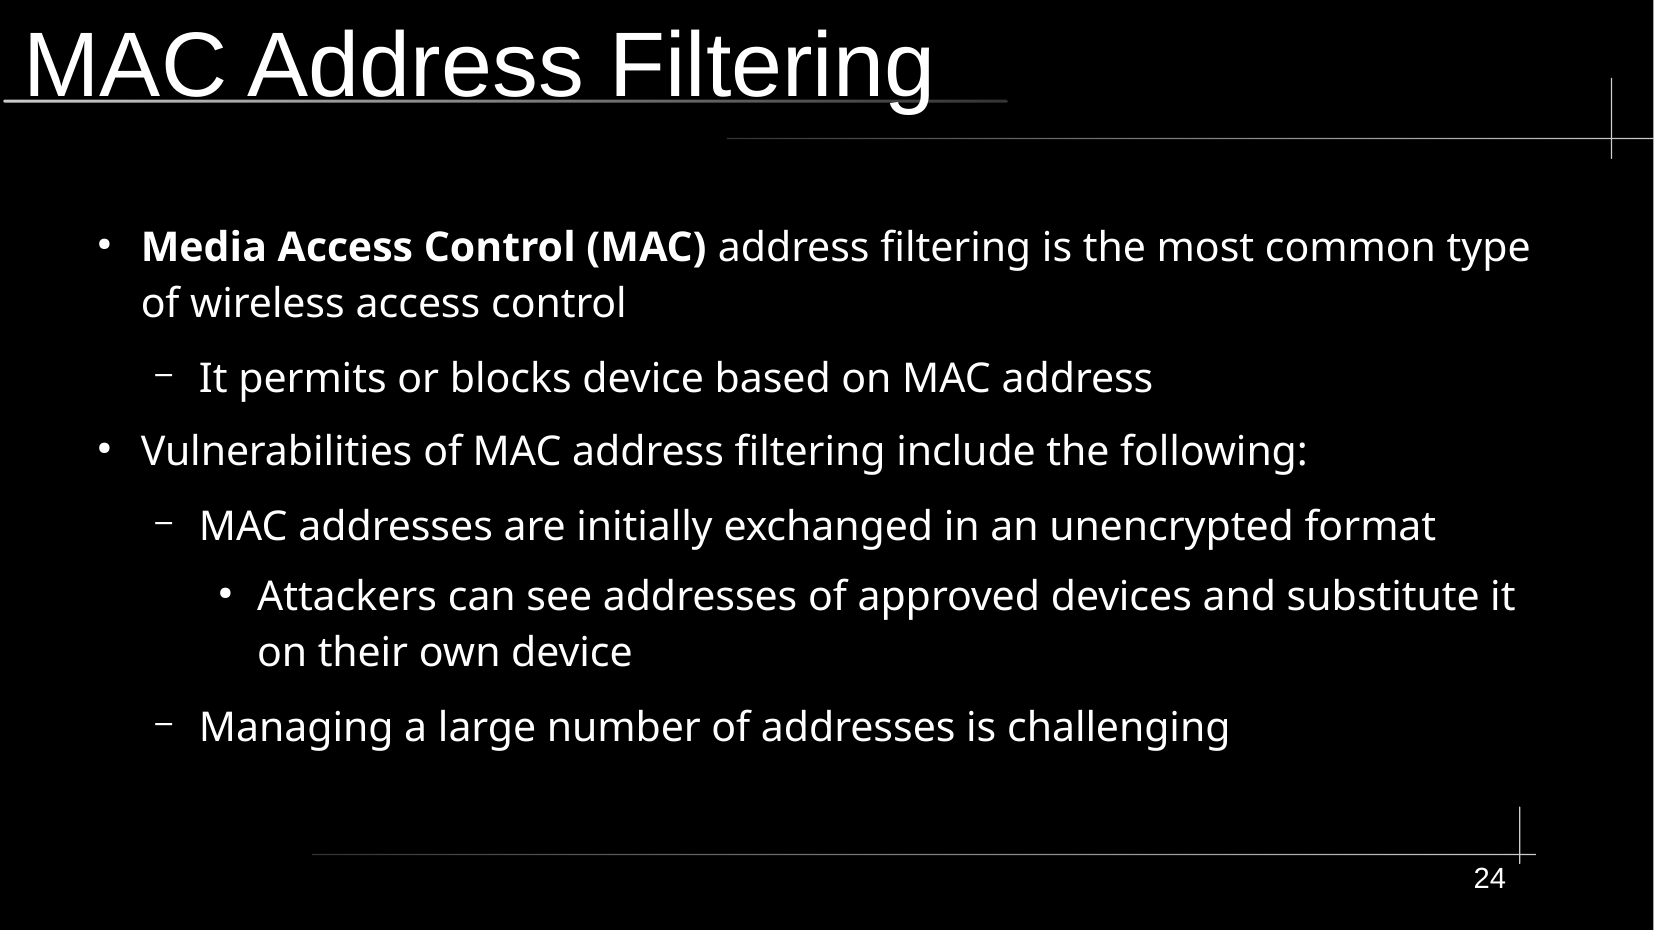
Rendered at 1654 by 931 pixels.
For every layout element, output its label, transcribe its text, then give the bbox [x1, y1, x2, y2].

list Media Access Control (MAC) address filtering is the most common type of wireless access control It permits or blocks device based on MAC address Vulnerabilities of MAC address filtering include the following: MAC addresses are initially exchanged in an unencrypted format Attackers can see addresses of approved devices and substitute it on their own device Managing a large number of addresses is challenging [82, 217, 1571, 758]
title MAC Address Filtering [23, 11, 1589, 119]
